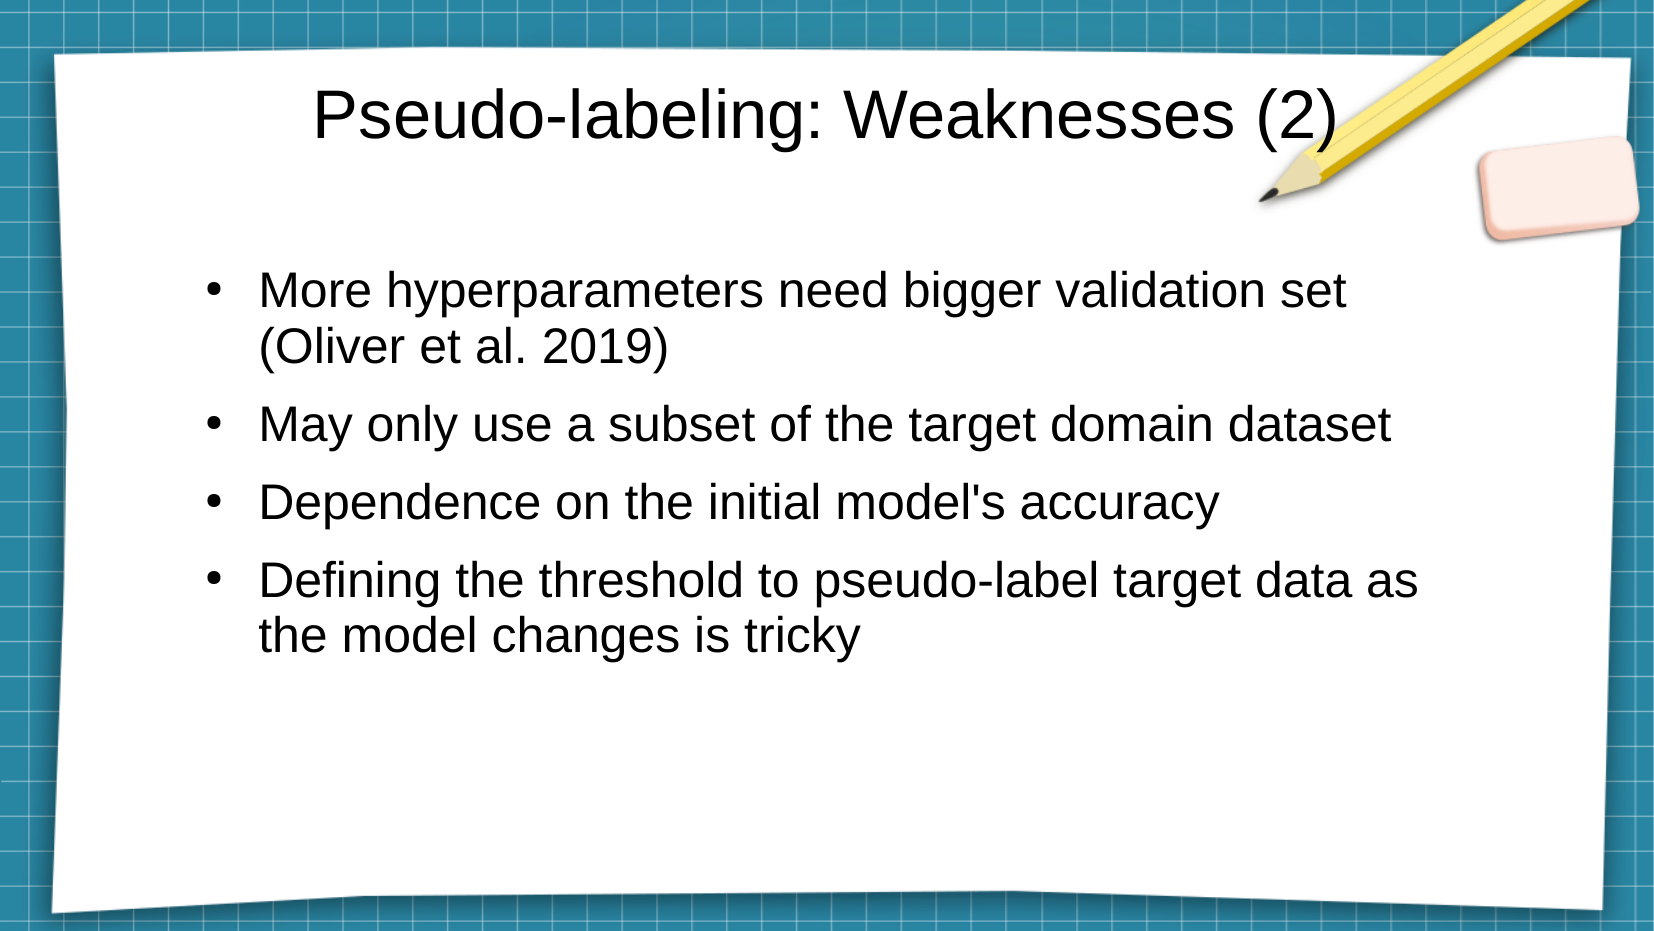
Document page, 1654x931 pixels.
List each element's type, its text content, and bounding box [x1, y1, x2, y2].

list More hyperparameters need bigger validation set (Oliver et al. 2019) May only use a subset of the target domain dataset Dependence on the initial model's accuracy Defining the threshold to pseudo-label target data as the model changes is tricky [187, 262, 1477, 821]
picture [0, 0, 1654, 931]
title Pseudo-labeling: Weaknesses (2) [82, 37, 1571, 193]
